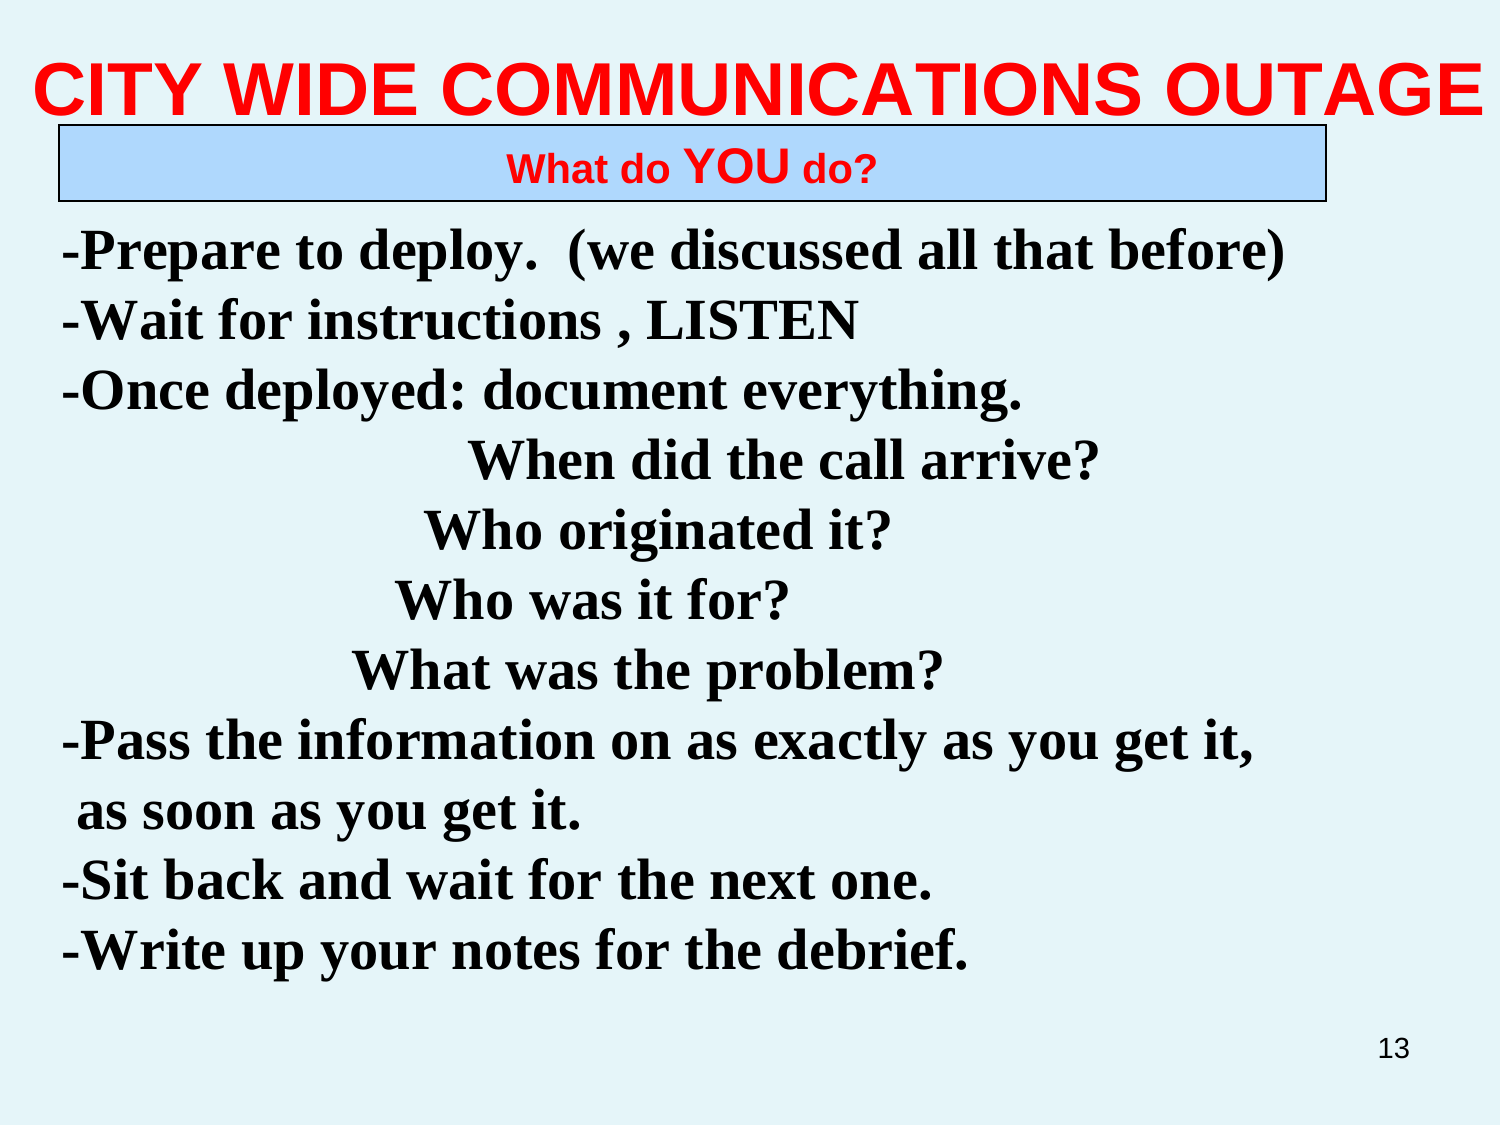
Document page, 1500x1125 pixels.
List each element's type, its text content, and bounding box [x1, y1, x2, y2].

text_box CITY WIDE COMMUNICATIONS OUTAGE [0, 33, 1500, 139]
text_box -Prepare to deploy. (we discussed all that before) -Wait for instructions , LISTEN -Once deployed: document everything. When did the call arrive? Who originated it? Who was it for? What was the problem? -Pass the information on as exactly as you get it, as soon as you get it. -Sit back and wait for the next one. -Write up your notes for the debrief. [46, 203, 1450, 989]
text_box What do YOU do? [58, 139, 1327, 201]
